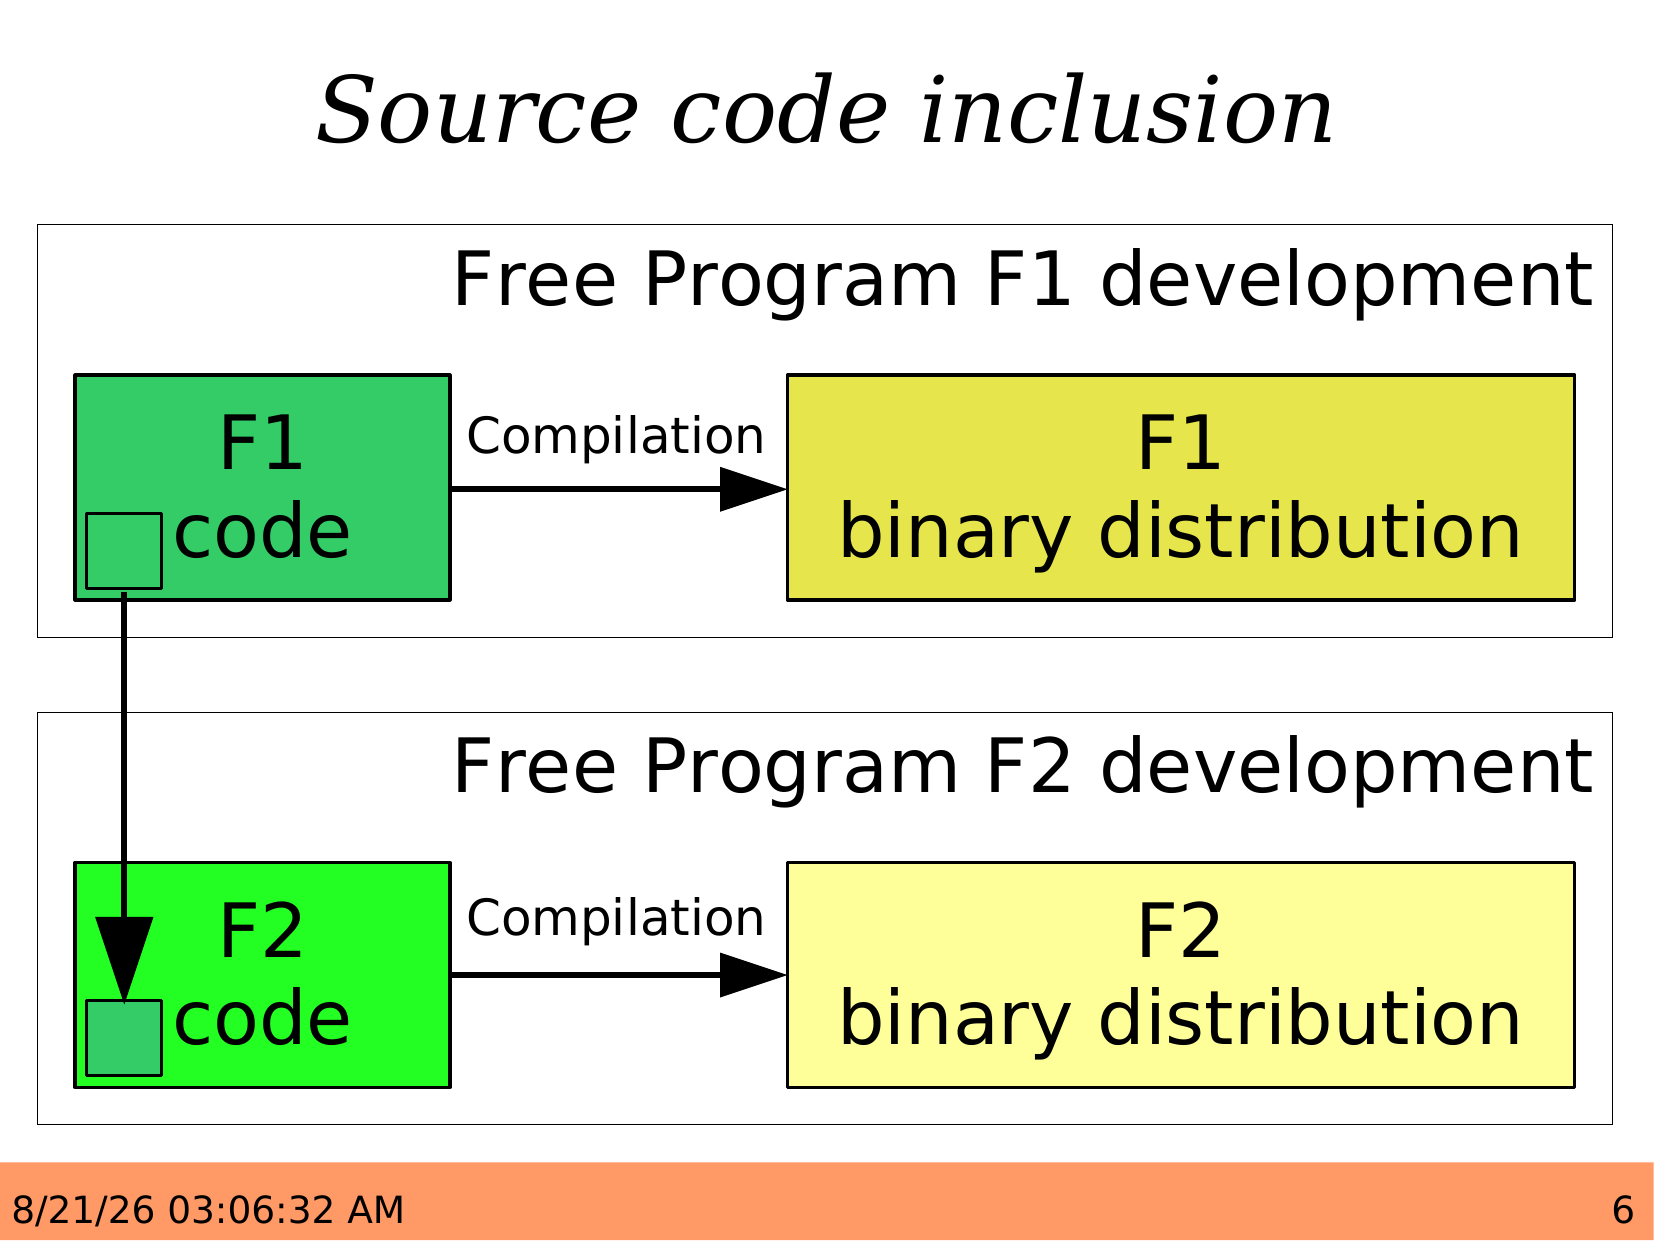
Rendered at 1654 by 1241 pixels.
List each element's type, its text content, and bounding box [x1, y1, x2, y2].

text_box Free Program F1 development [187, 225, 1613, 334]
text_box F2 code [75, 862, 451, 1088]
text_box [86, 513, 162, 589]
title Source code inclusion [0, 35, 1654, 186]
text_box Compilation [450, 398, 788, 475]
text_box Free Program F2 development [187, 712, 1613, 821]
text_box F1 binary distribution [787, 375, 1575, 601]
text_box Compilation [450, 880, 788, 957]
text_box F1 code [75, 375, 451, 601]
text_box F2 binary distribution [787, 862, 1575, 1088]
text_box [86, 1000, 162, 1076]
